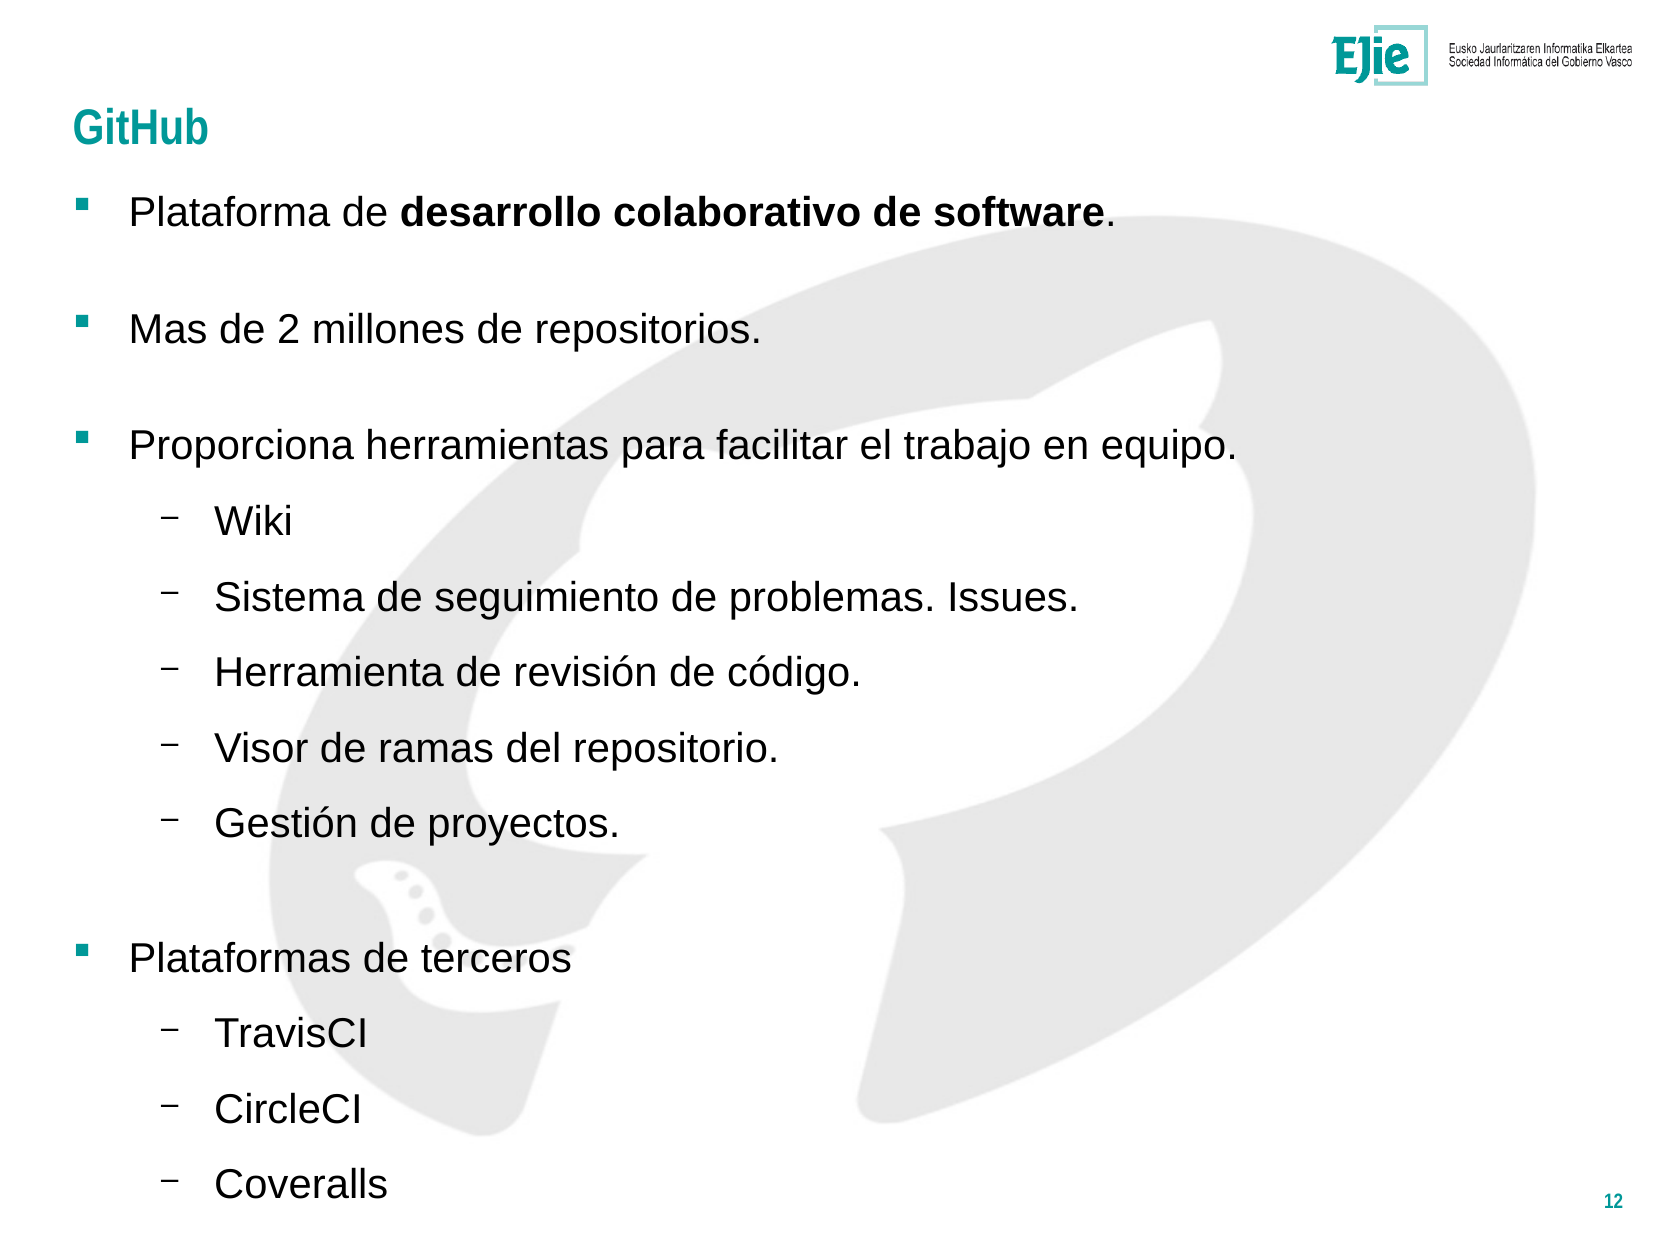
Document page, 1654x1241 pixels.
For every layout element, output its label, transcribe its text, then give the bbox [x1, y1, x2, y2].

title GitHub [57, 7, 1248, 162]
picture [0, 0, 1654, 1241]
list Plataforma de desarrollo colaborativo de software. Mas de 2 millones de repositorios. Proporciona herramientas para facilitar el trabajo en equipo. Wiki Sistema de seguimiento de problemas. Issues. Herramienta de revisión de código. Visor de ramas del repositorio. Gestión de proyectos. Plataformas de terceros TravisCI CircleCI Coveralls [57, 177, 1596, 599]
slide_number <número> [1583, 1166, 1644, 1233]
